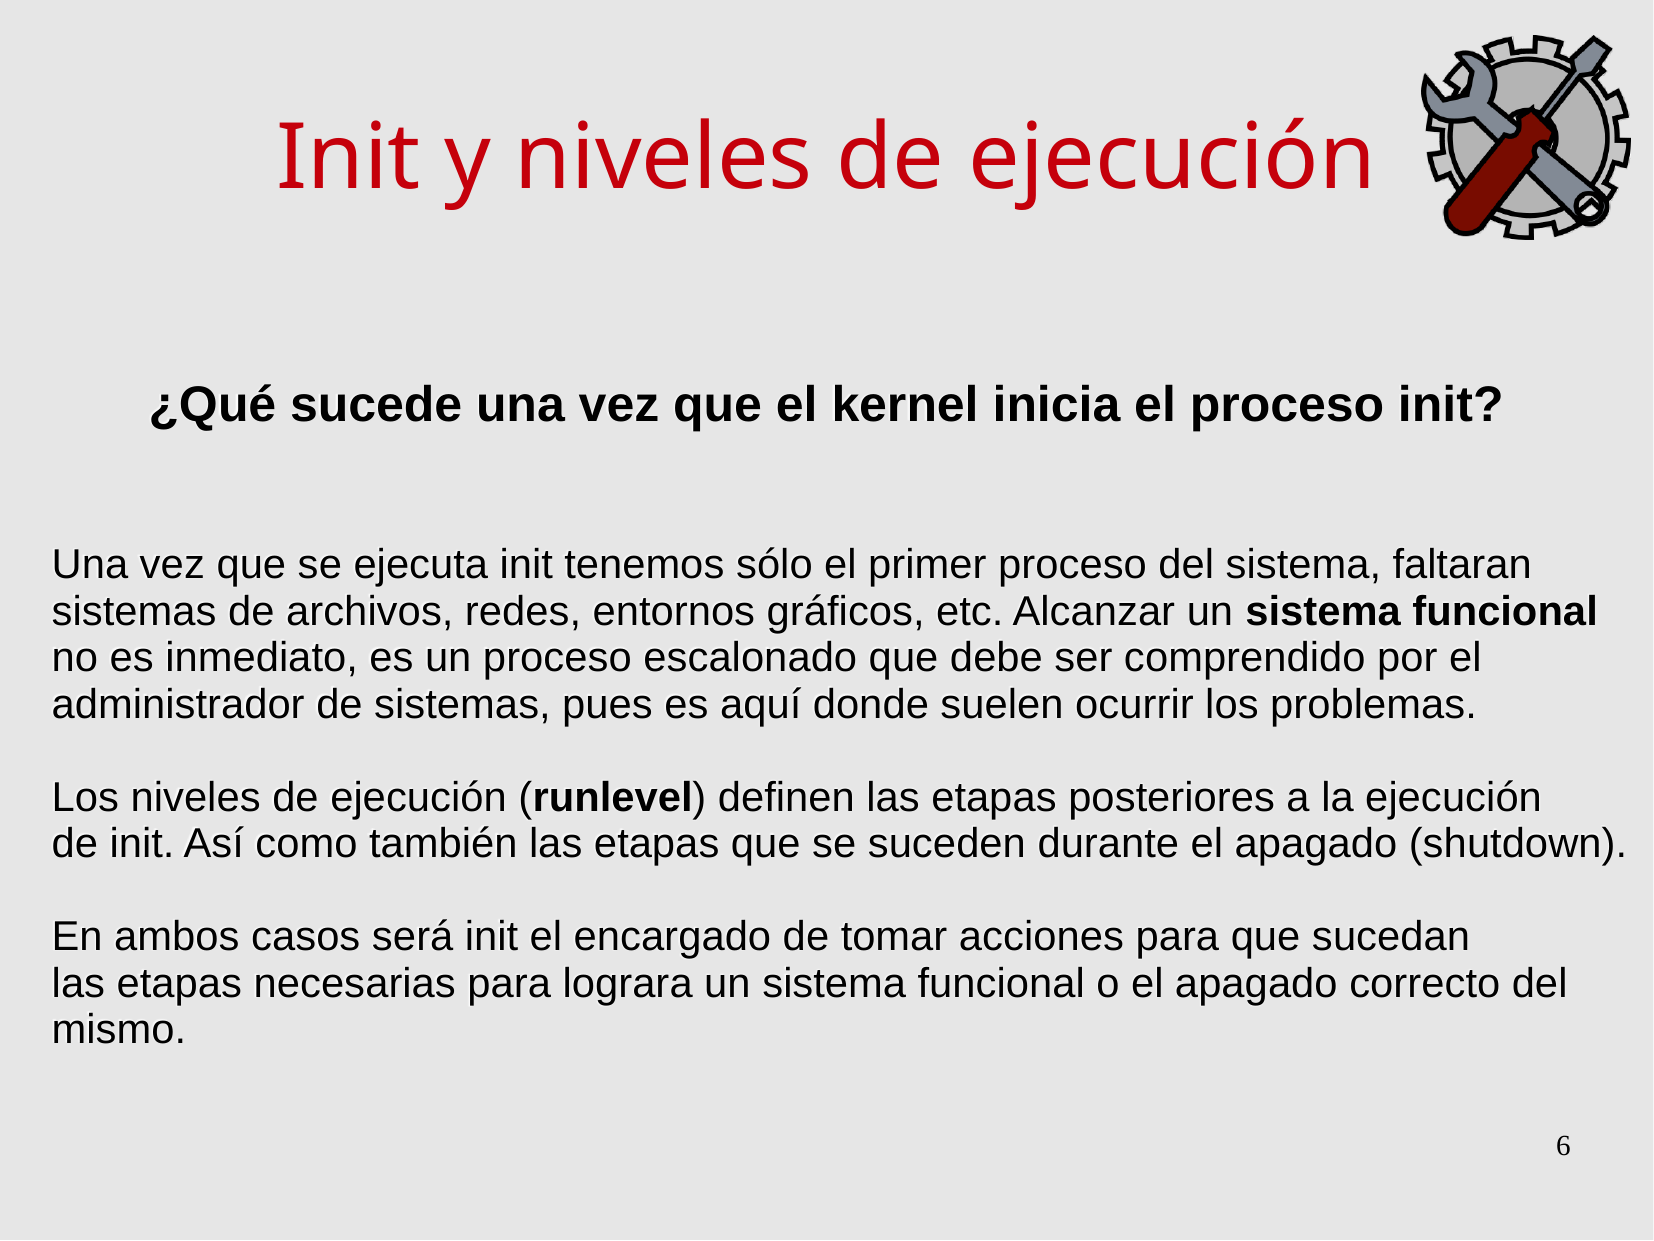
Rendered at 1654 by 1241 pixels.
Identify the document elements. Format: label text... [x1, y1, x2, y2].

title Init y niveles de ejecución [82, 49, 1571, 257]
text_box Una vez que se ejecuta init tenemos sólo el primer proceso del sistema, faltaran sistemas de archivos, redes, entornos gráficos, etc. Alcanzar un sistema funcional no es inmediato, es un proceso escalonado que debe ser comprendido por el administrador de sistemas, pues es aquí donde suelen ocurrir los problemas. Los niveles de ejecución (runlevel) definen las etapas posteriores a la ejecución de init. Así como también las etapas que se suceden durante el apagado (shutdown). En ambos casos será init el encargado de tomar acciones para que sucedan las etapas necesarias para lograra un sistema funcional o el apagado correcto del mismo. [36, 533, 1642, 1060]
picture [1421, 35, 1631, 240]
text_box ¿Qué sucede una vez que el kernel inicia el proceso init? [133, 368, 1520, 439]
